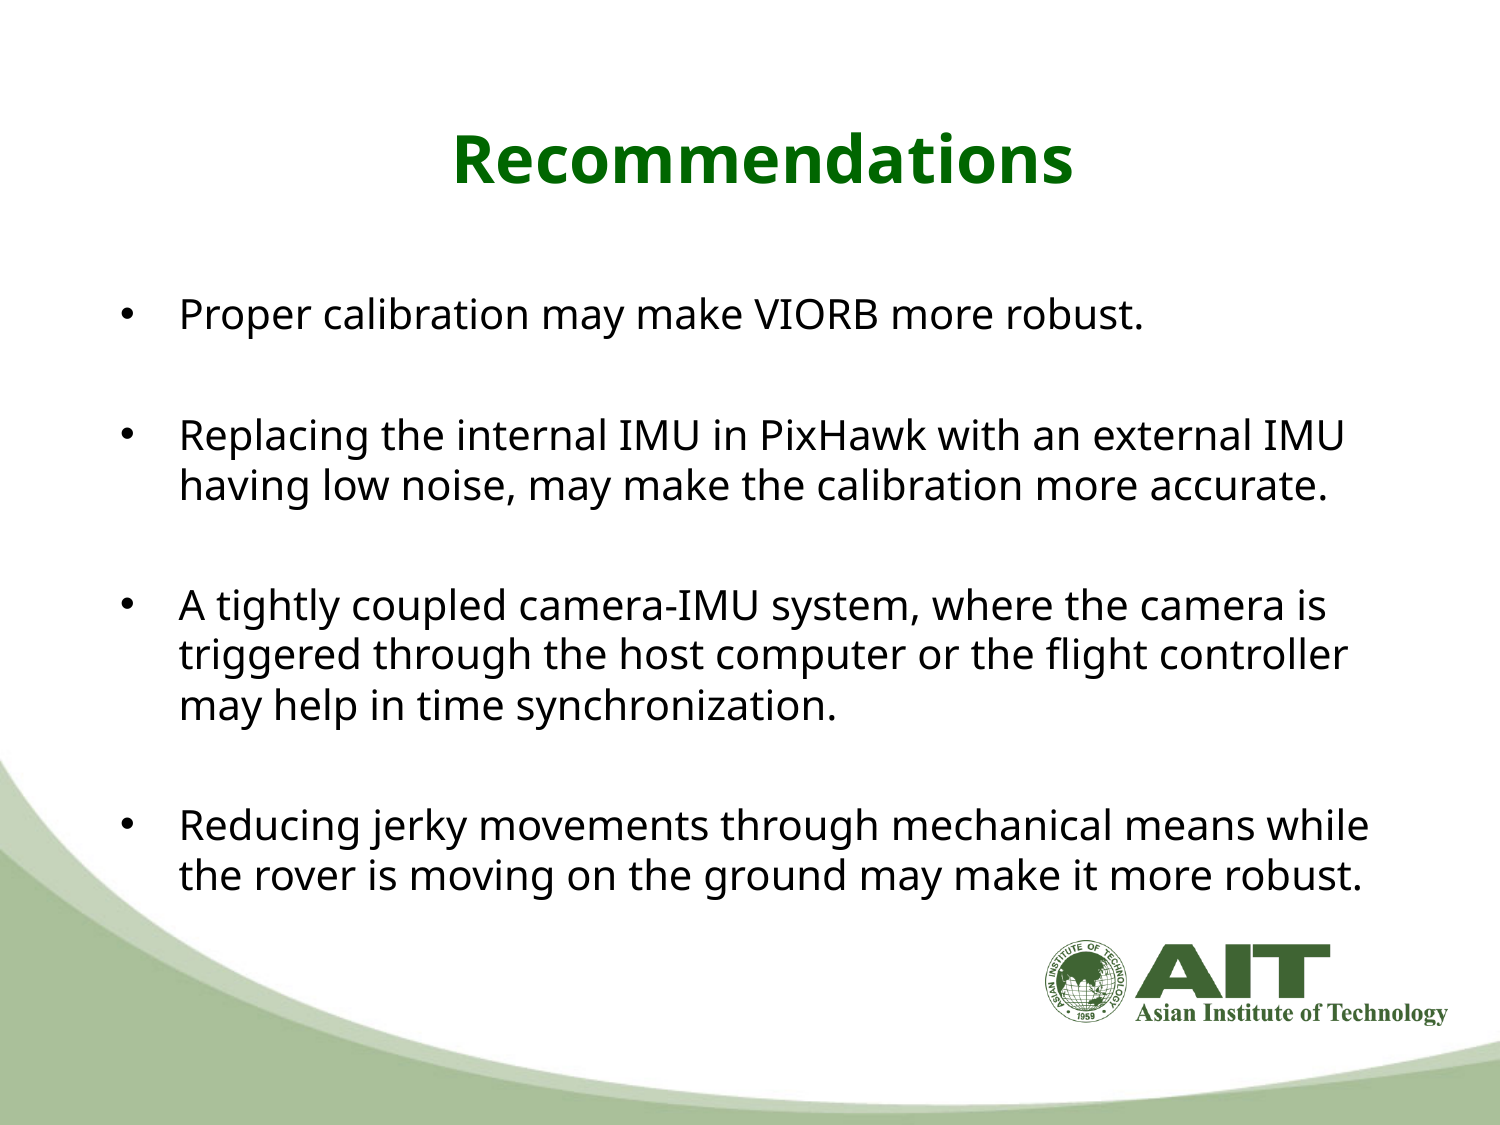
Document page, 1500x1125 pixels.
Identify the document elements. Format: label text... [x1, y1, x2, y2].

list Proper calibration may make VIORB more robust. Replacing the internal IMU in PixHawk with an external IMU having low noise, may make the calibration more accurate. A tightly coupled camera-IMU system, where the camera is triggered through the host computer or the flight controller may help in time synchronization. Reducing jerky movements through mechanical means while the rover is moving on the ground may make it more robust. [88, 280, 1439, 1024]
picture [0, 0, 1500, 1125]
title Recommendations [88, 63, 1439, 251]
